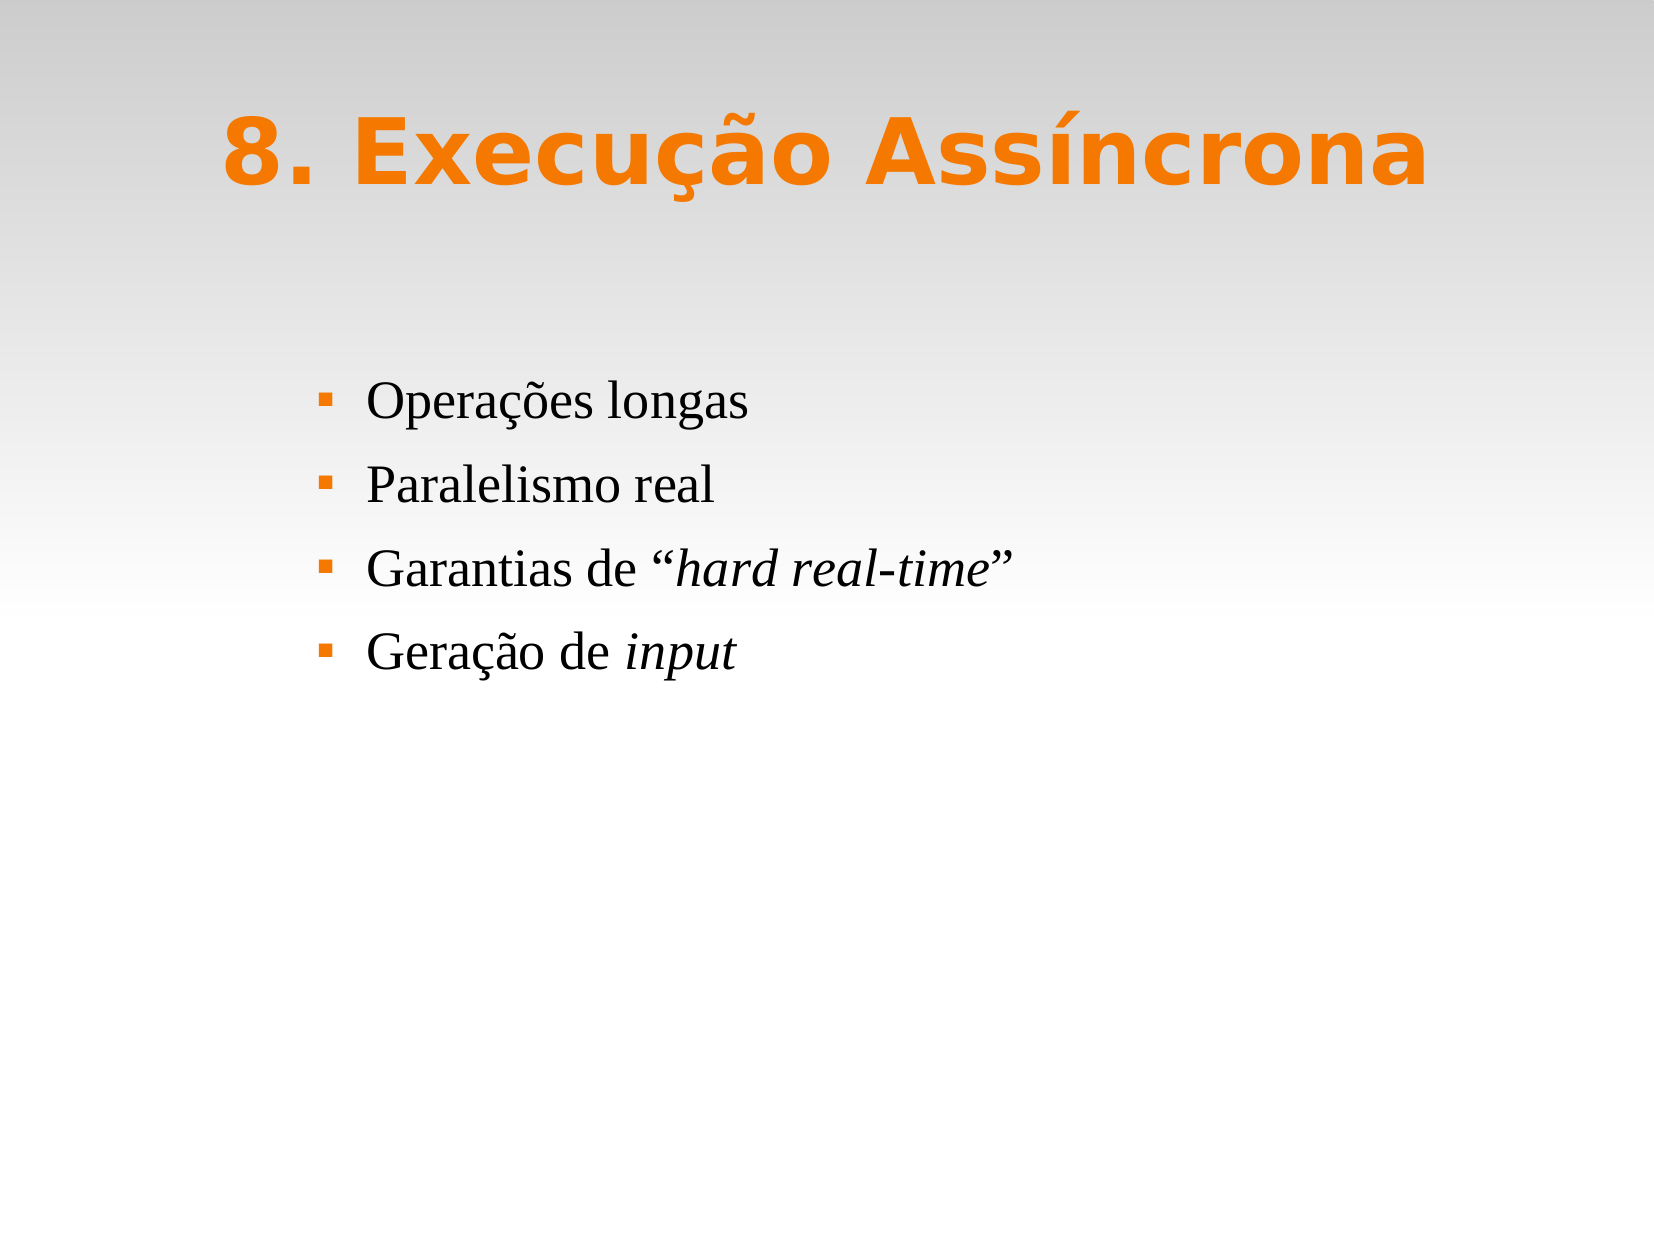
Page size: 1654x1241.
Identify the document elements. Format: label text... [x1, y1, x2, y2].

list Operações longas Paralelismo real Garantias de “hard real-time” Geração de input [82, 290, 1501, 1109]
title 8. Execução Assíncrona [82, 49, 1571, 257]
